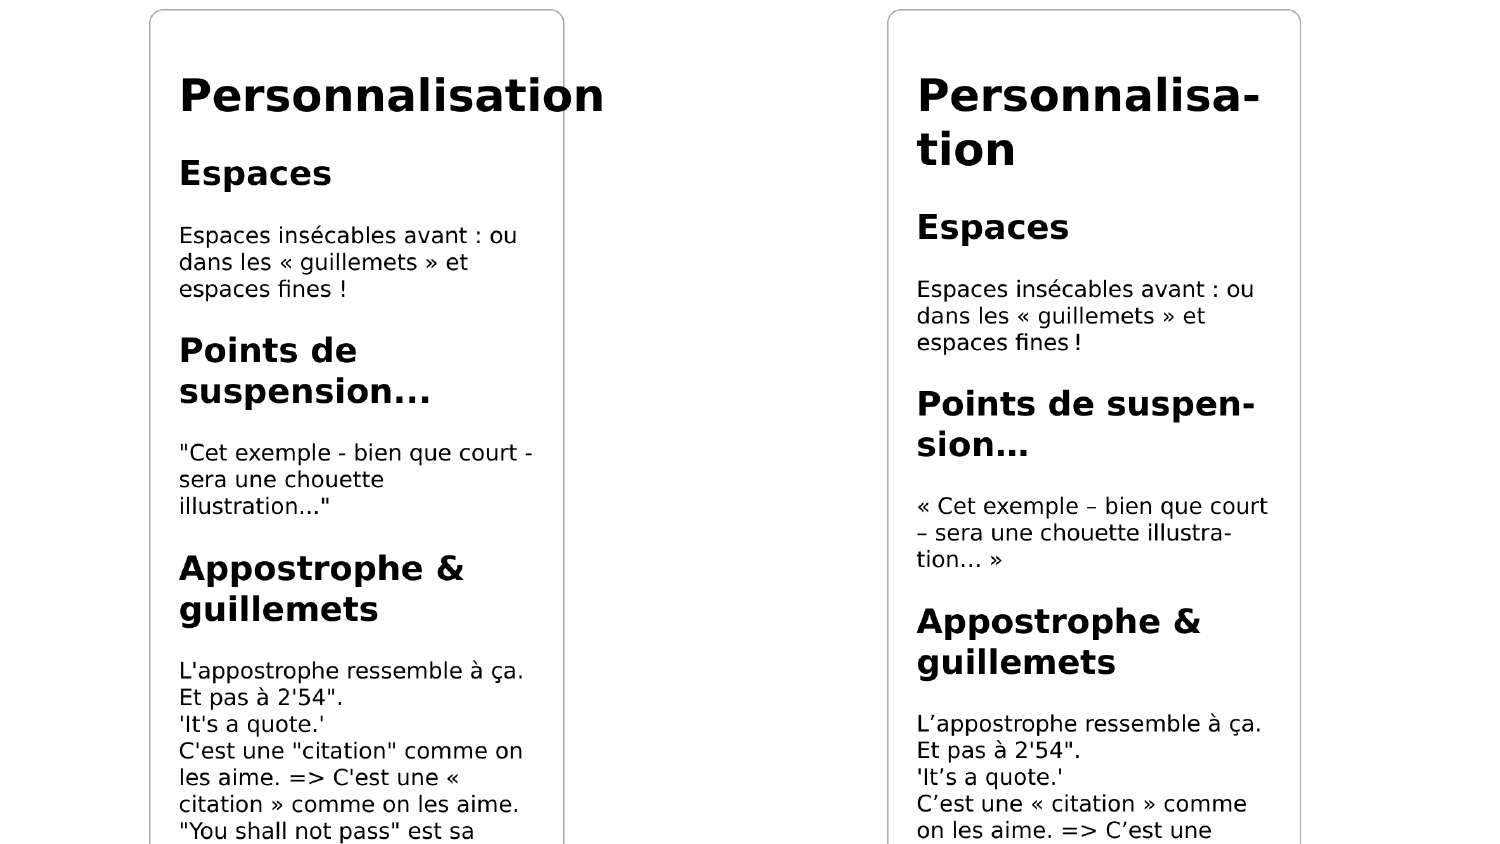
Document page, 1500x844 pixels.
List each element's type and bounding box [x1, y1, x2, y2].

picture [874, 0, 1367, 844]
picture [139, 0, 619, 844]
